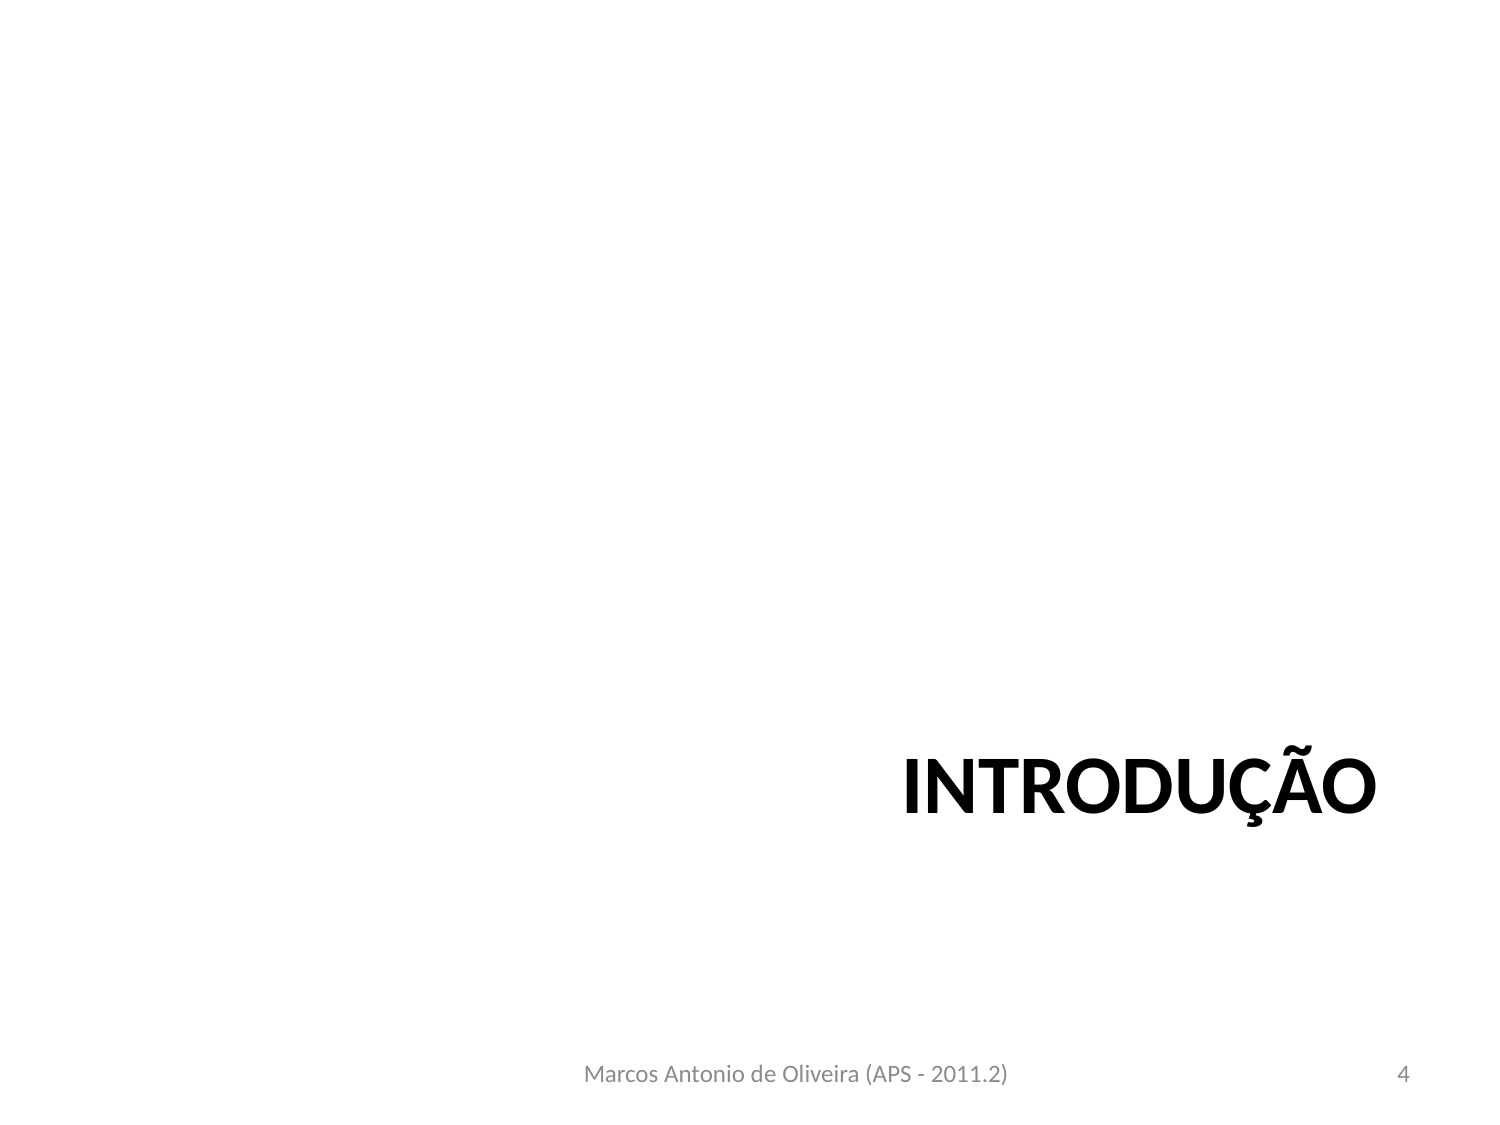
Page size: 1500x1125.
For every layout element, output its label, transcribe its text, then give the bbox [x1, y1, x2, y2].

footer Marcos Antonio de Oliveira (APS - 2011.2) [512, 1042, 1074, 1103]
slide_number <número> [1074, 1042, 1425, 1103]
title Introdução [118, 722, 1394, 947]
